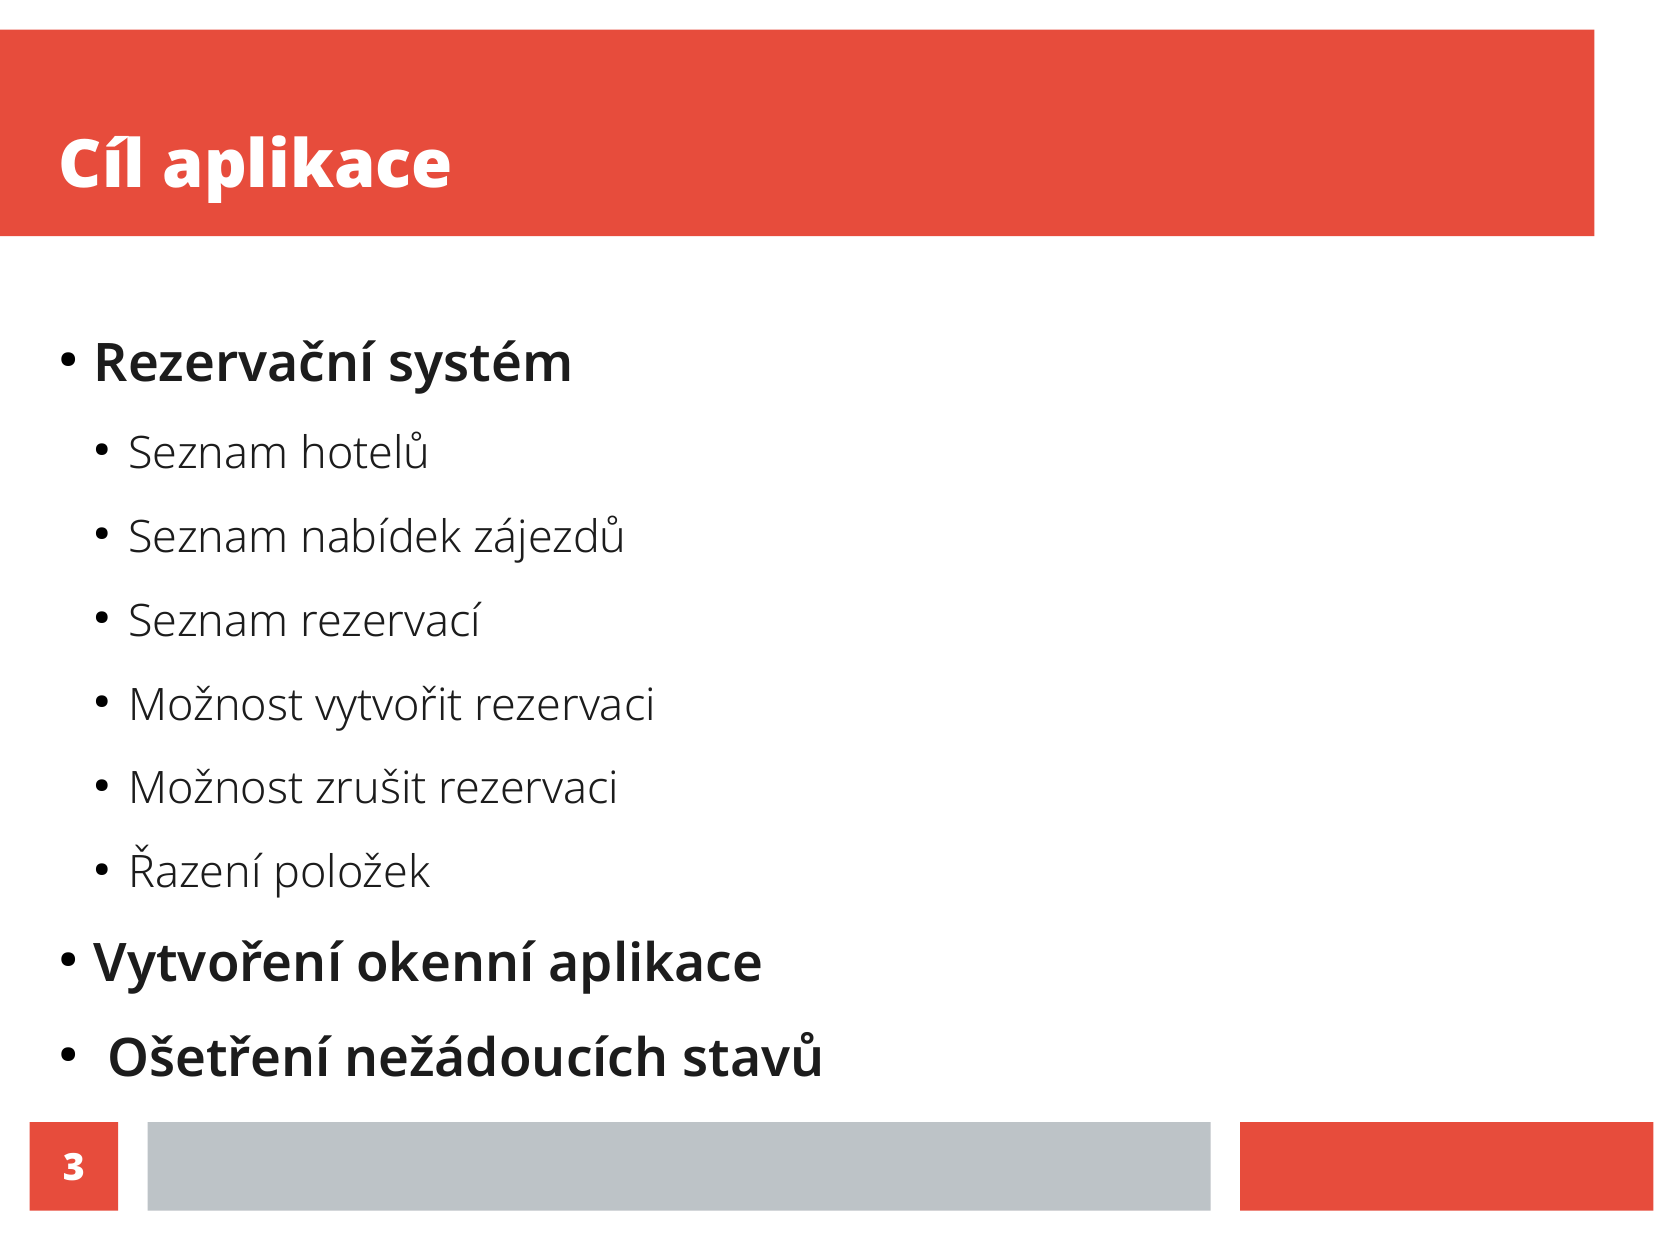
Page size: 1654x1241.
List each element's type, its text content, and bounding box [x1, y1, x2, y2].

title Cíl aplikace [59, 59, 1595, 207]
list Rezervační systém Seznam hotelů Seznam nabídek zájezdů Seznam rezervací Možnost vytvořit rezervaci Možnost zrušit rezervaci Řazení položek Vytvoření okenní aplikace Ošetření nežádoucích stavů [59, 324, 1565, 1093]
